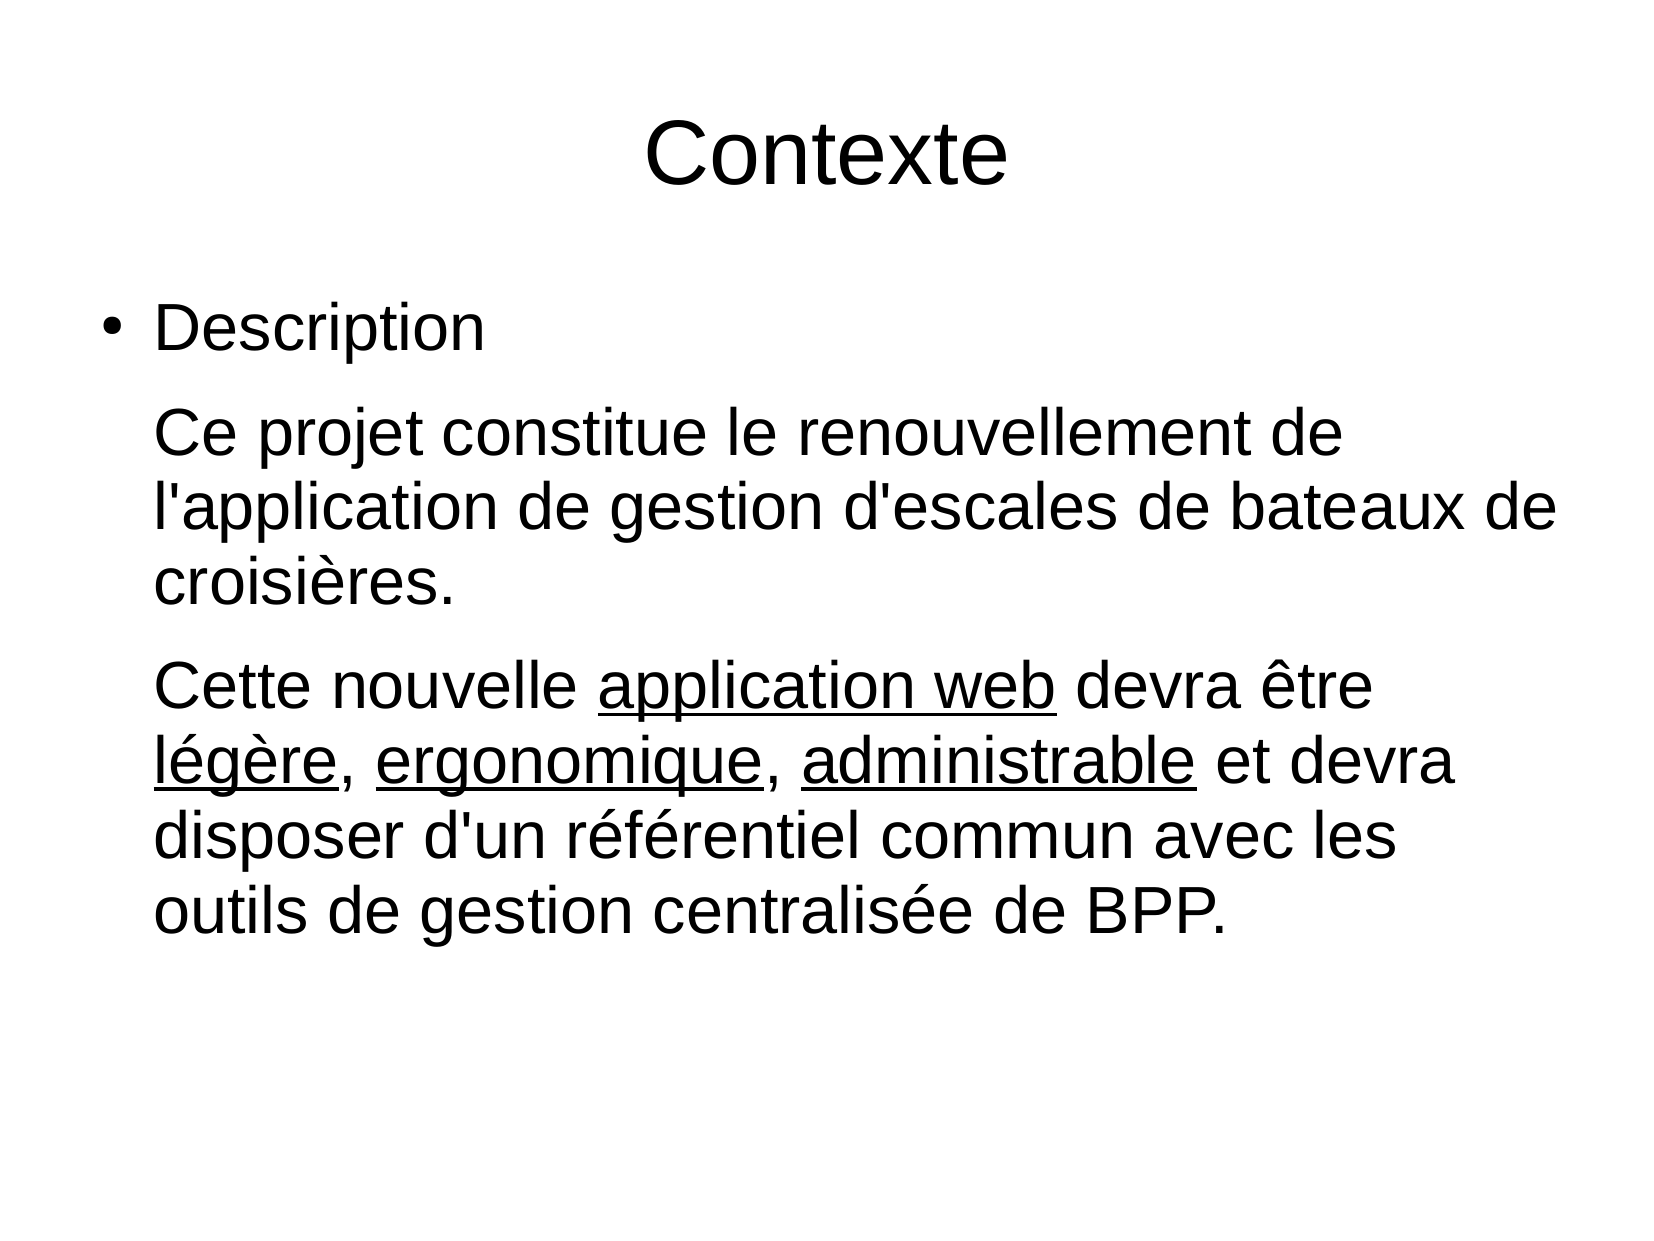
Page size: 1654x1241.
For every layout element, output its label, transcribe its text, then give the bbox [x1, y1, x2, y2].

list Description Ce projet constitue le renouvellement de l'application de gestion d'escales de bateaux de croisières. Cette nouvelle application web devra être légère, ergonomique, administrable et devra disposer d'un référentiel commun avec les outils de gestion centralisée de BPP. [82, 290, 1571, 1010]
title Contexte [82, 49, 1571, 257]
